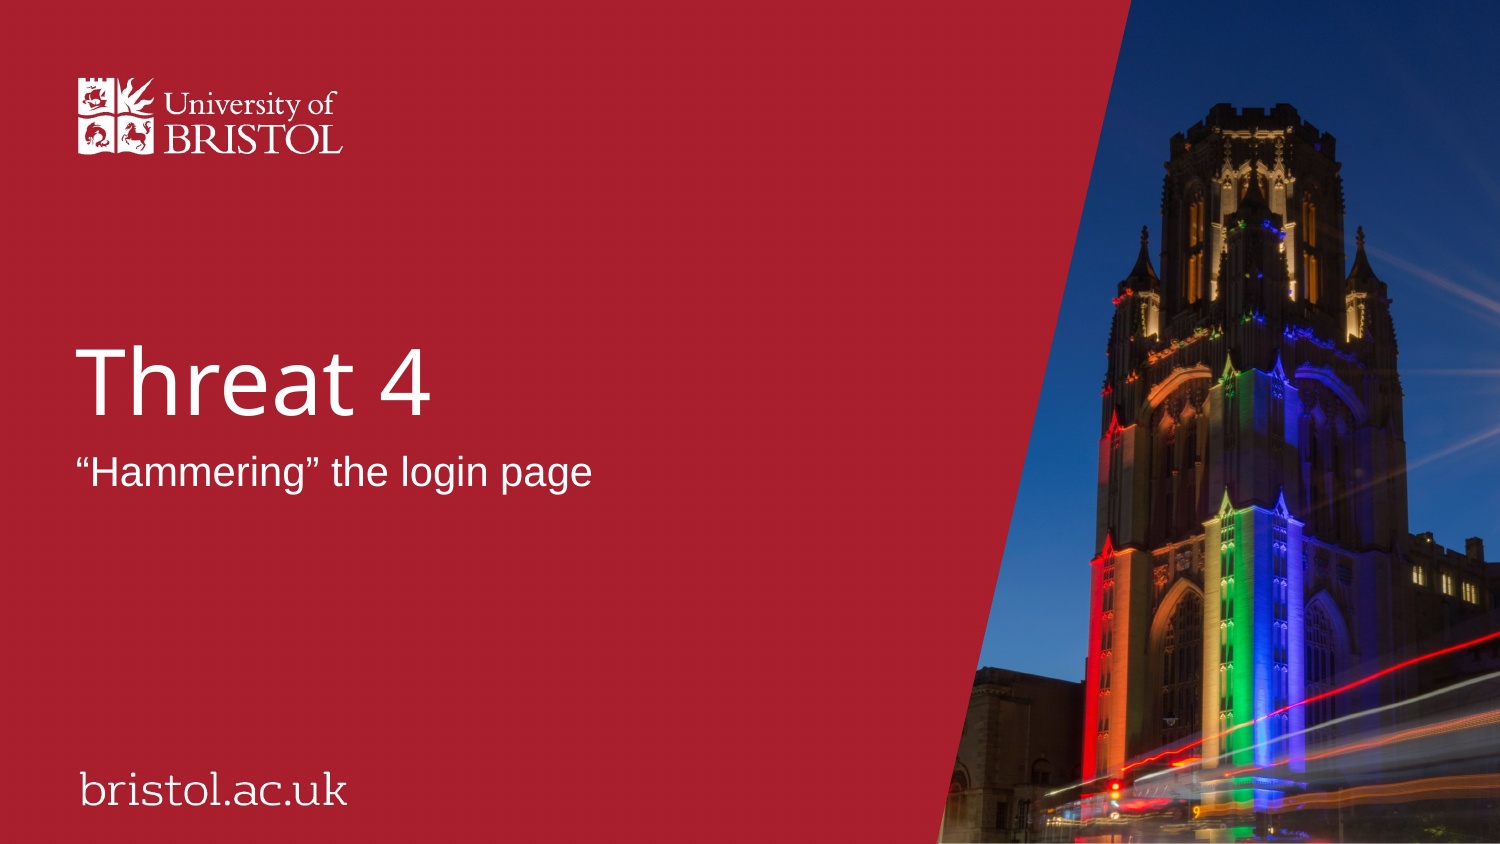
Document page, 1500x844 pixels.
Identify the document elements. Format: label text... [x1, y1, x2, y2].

title Threat 4 [60, 262, 924, 443]
subtitle “Hammering” the login page [60, 443, 924, 659]
